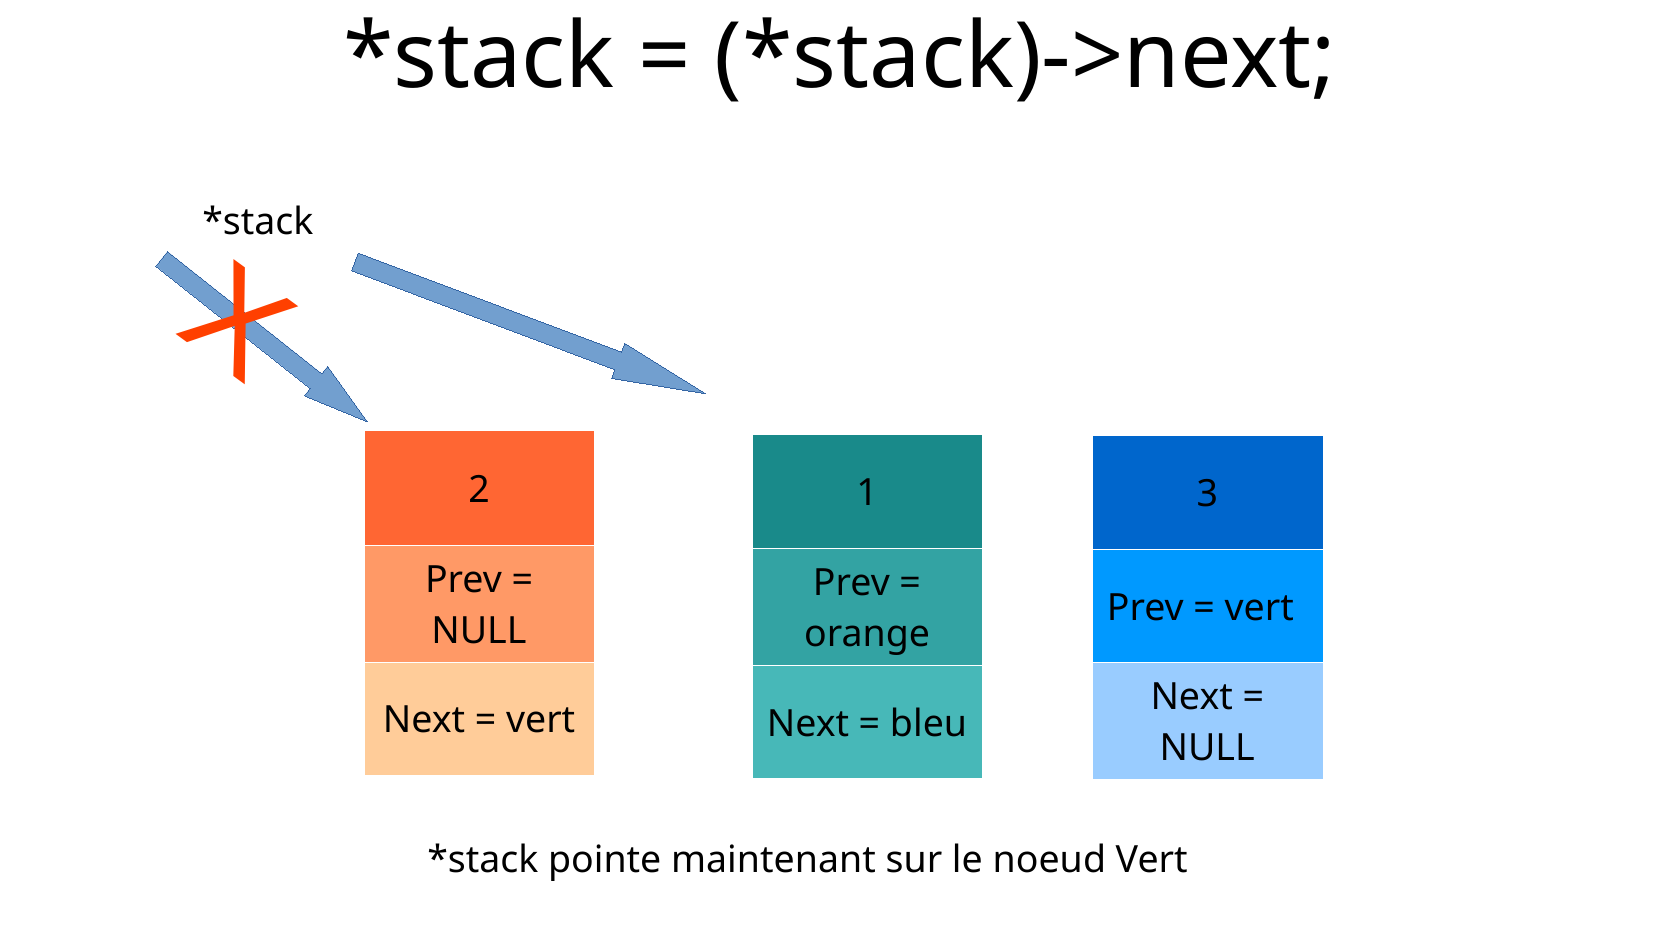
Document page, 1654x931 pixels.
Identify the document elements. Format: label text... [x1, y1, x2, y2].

text_box [245, 322, 368, 422]
table_cell Next = NULL [1093, 663, 1323, 779]
text_box *stack pointe maintenant sur le noeud Vert [412, 825, 1276, 885]
table_cell Prev = orange [753, 549, 982, 665]
table_cell Next = bleu [753, 666, 982, 778]
table_header 3 [1093, 436, 1323, 549]
text_box *stack [187, 187, 405, 248]
text_box [155, 251, 197, 290]
text_box [351, 253, 706, 394]
table_cell Prev = NULL [365, 546, 594, 662]
table_header 1 [753, 435, 982, 548]
table_cell Prev = vert [1093, 550, 1323, 662]
table_header 2 [365, 431, 594, 545]
text_box X [139, 217, 301, 398]
table_cell Next = vert [365, 663, 594, 775]
title *stack = (*stack)->next; [112, 4, 1568, 226]
